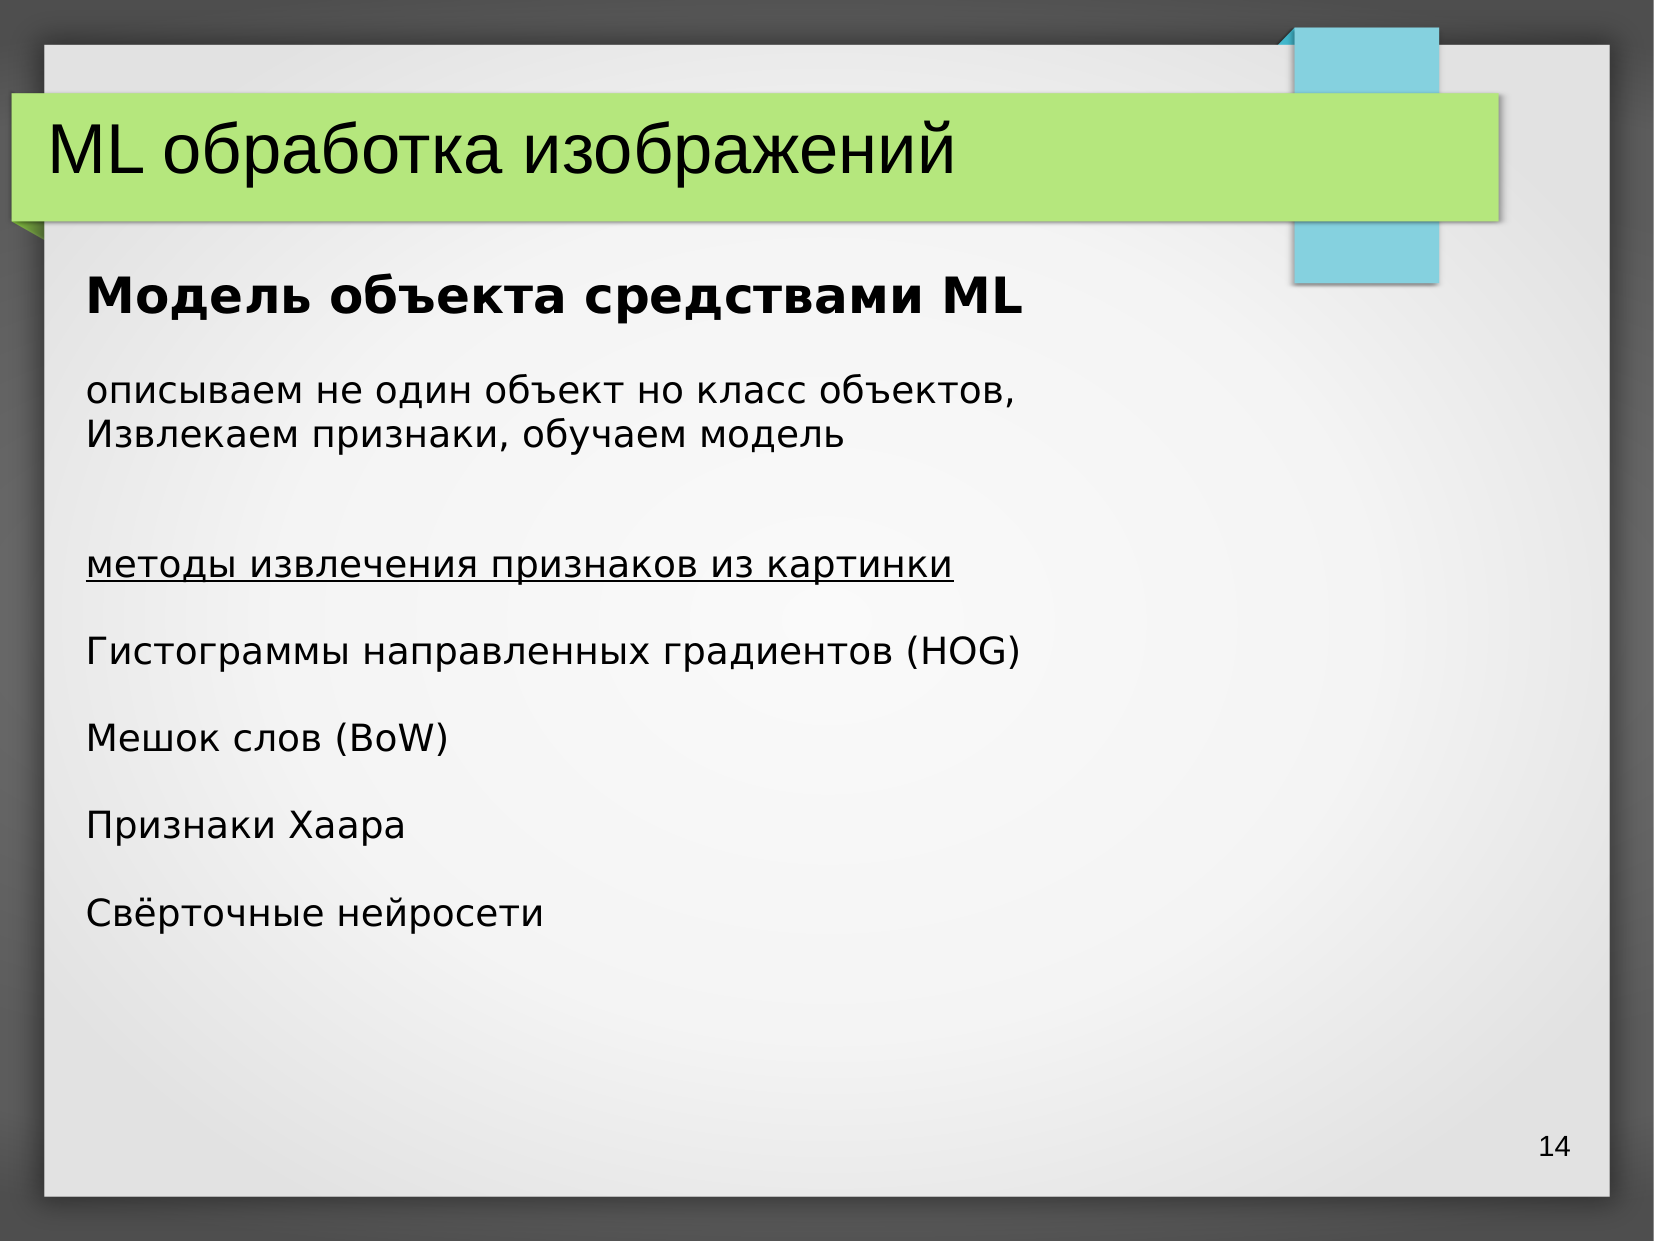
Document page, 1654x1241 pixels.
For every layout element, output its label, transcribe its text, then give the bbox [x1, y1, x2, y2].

title ML обработка изображений [47, 109, 1501, 189]
picture [0, 0, 1654, 1241]
text_box Модель объекта средствами ML описываем не один объект но класс объектов, Извлекаем признаки, обучаем модель методы извлечения признаков из картинки Гистограммы направленных градиентов (HOG) Мешок слов (BoW) Признаки Хаара Свёрточные нейросети [70, 259, 1512, 1073]
